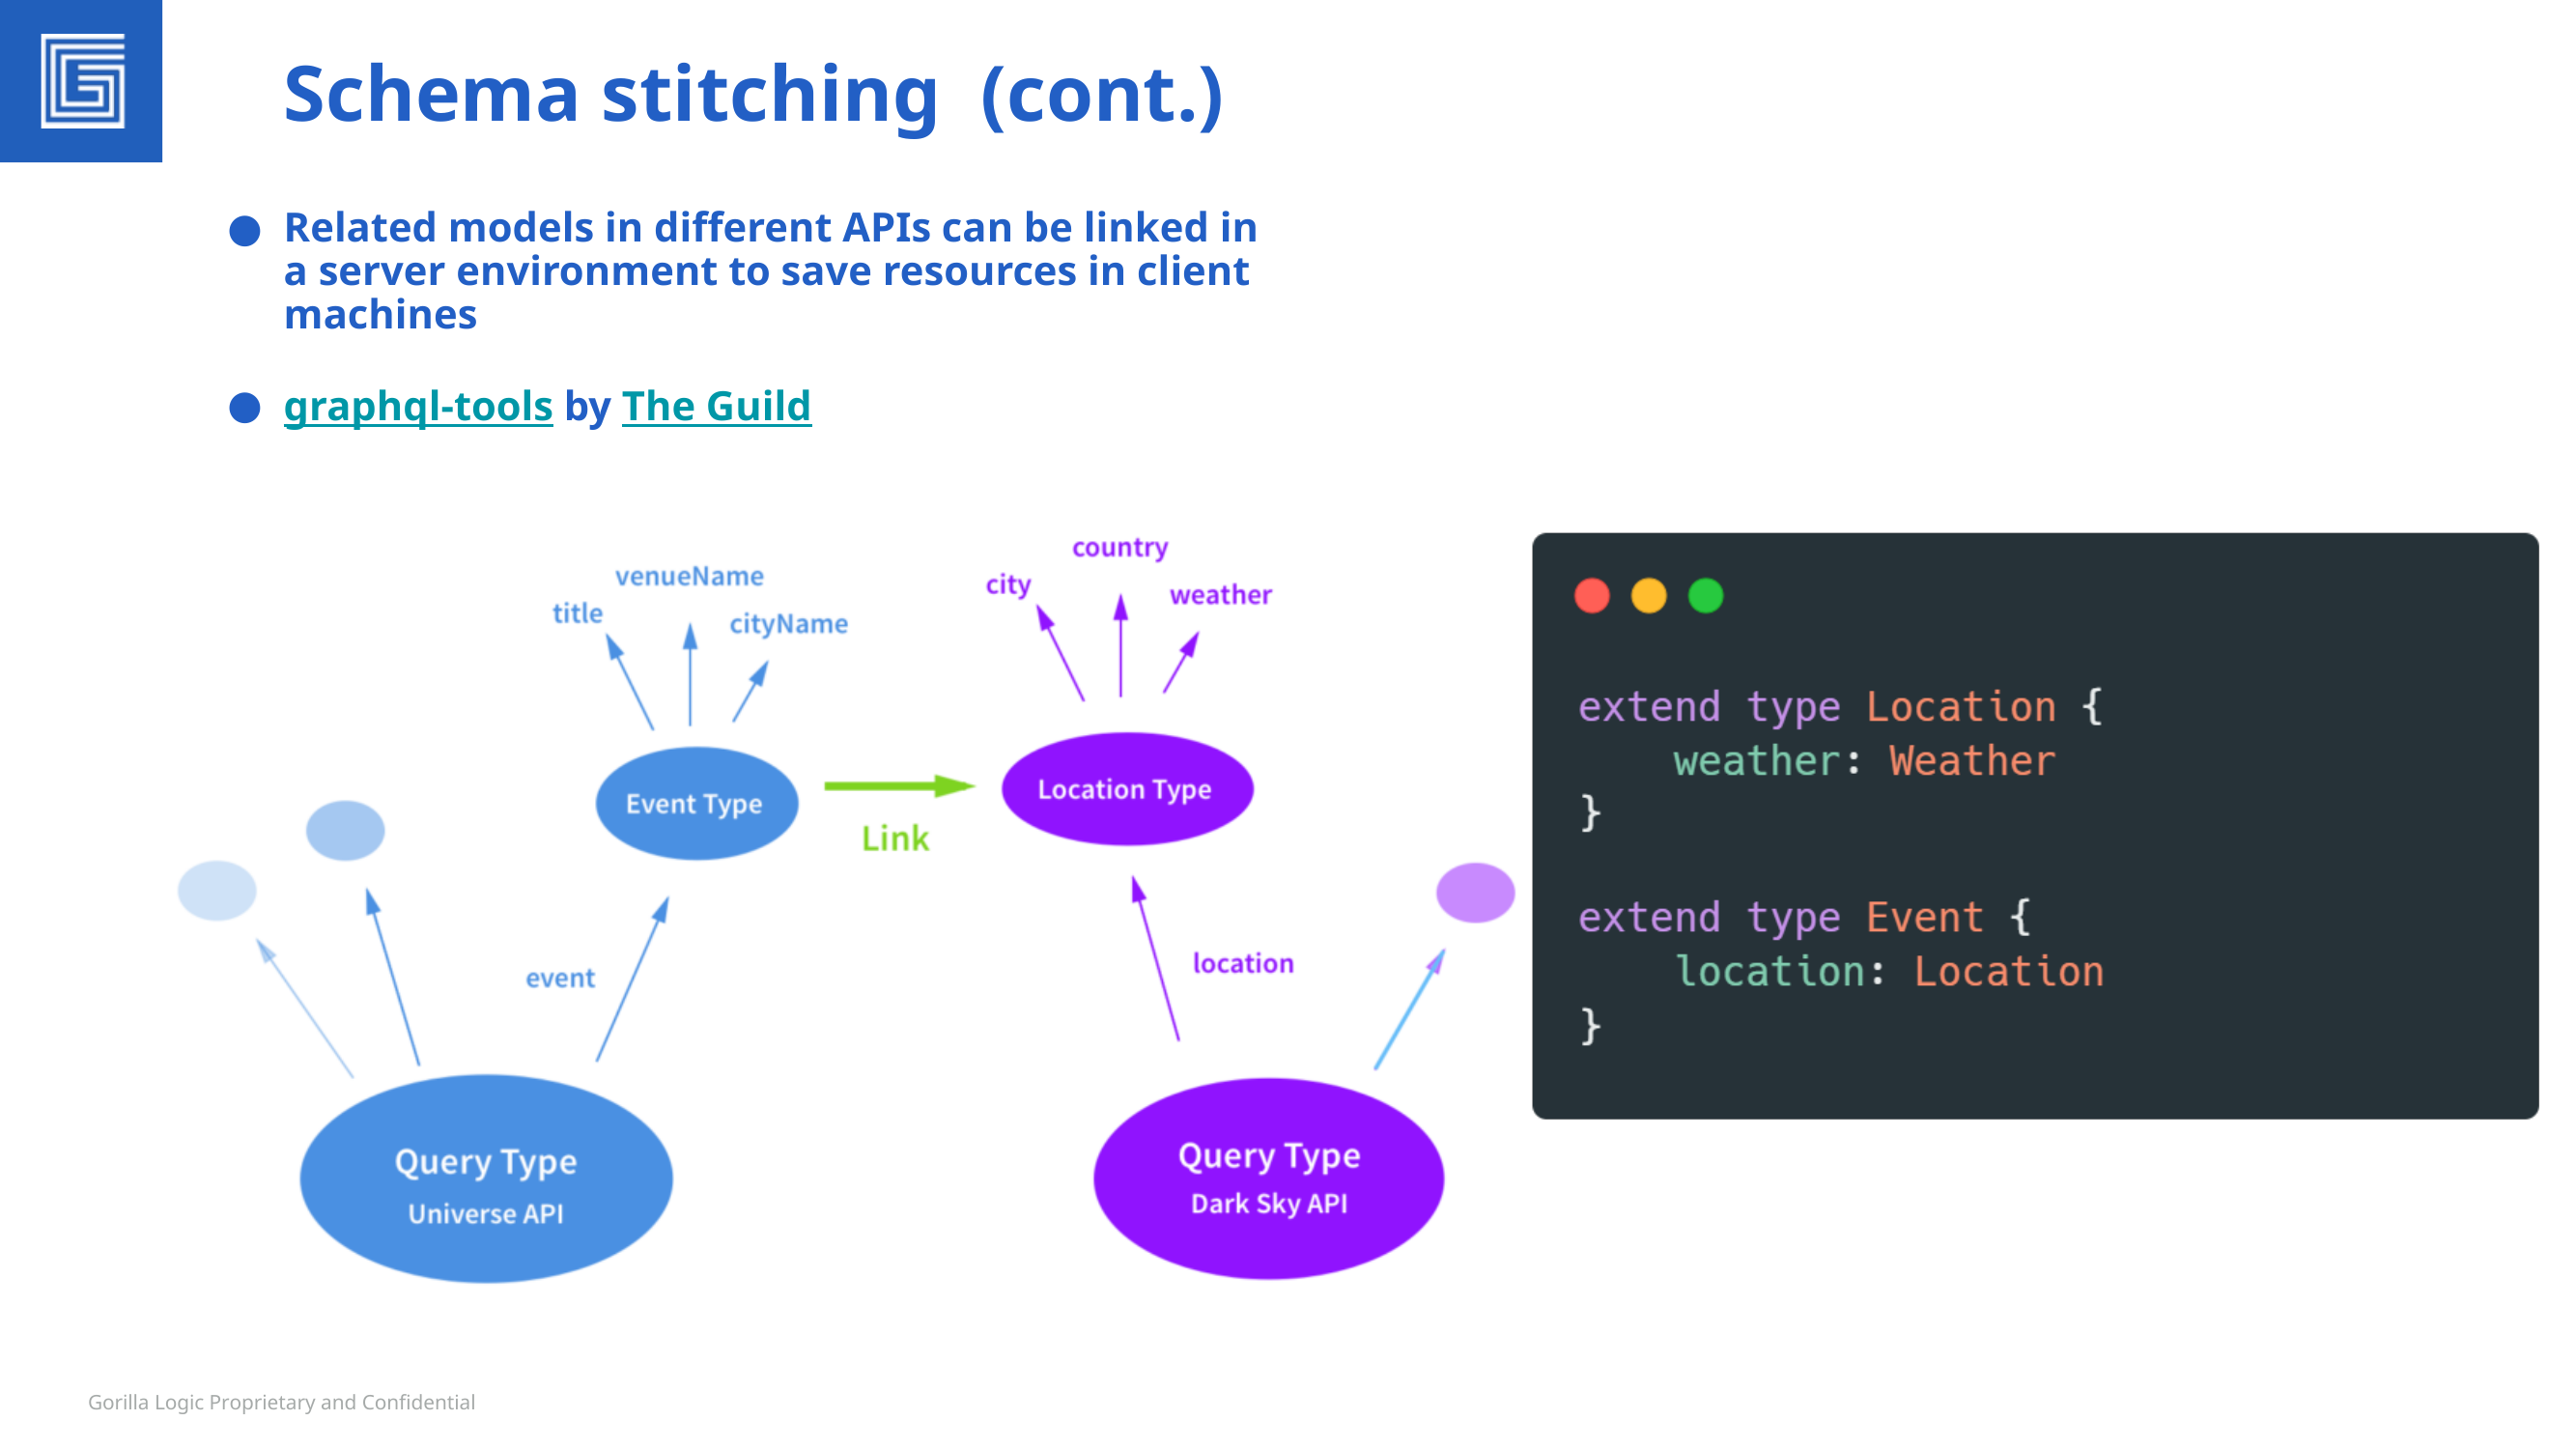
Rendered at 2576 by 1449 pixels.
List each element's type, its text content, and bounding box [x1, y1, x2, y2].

text_box Schema stitching (cont.) [196, 47, 2152, 145]
picture [85, 511, 2540, 1344]
picture [41, 34, 132, 128]
text_box Related models in different APIs can be linked in a server environment to save resources in client machines graphql-tools by The Guild [196, 144, 1285, 490]
